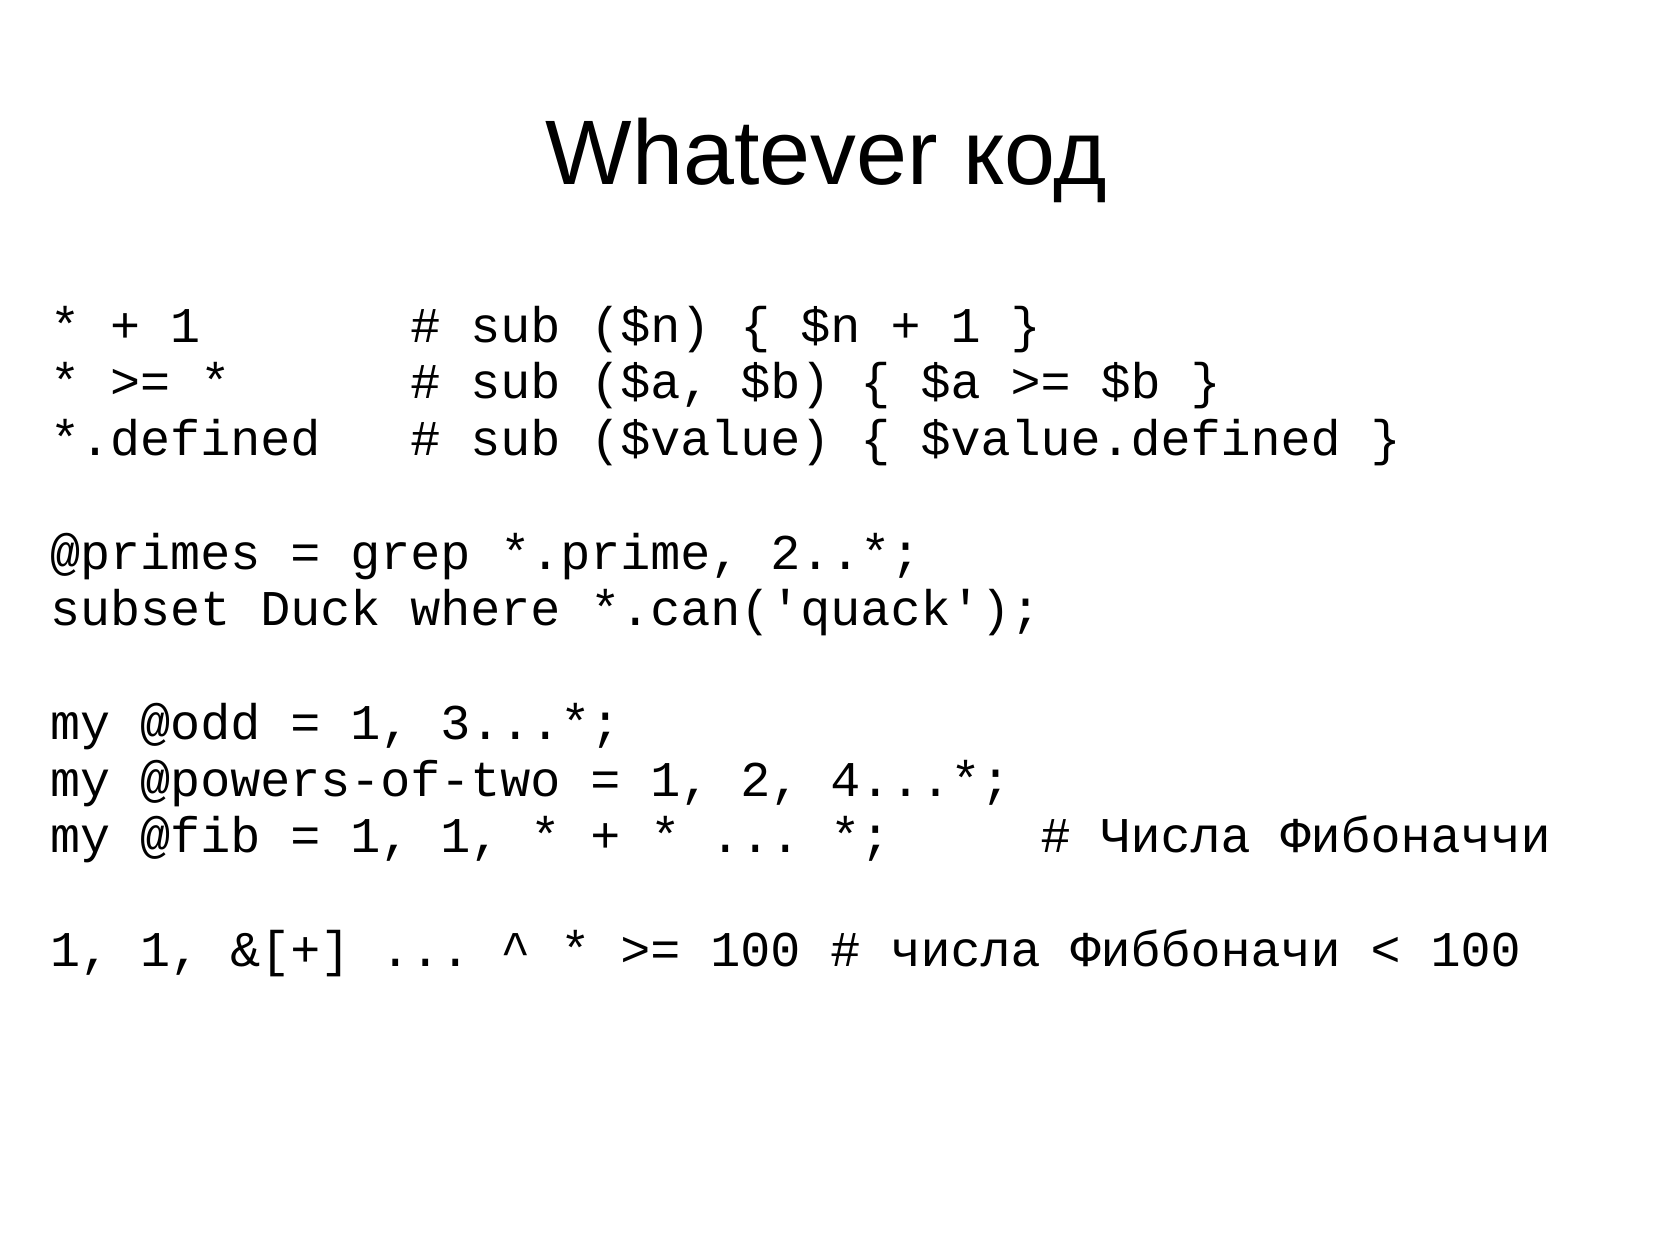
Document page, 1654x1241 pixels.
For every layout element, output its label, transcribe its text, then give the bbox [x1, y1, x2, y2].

text_box * + 1 # sub ($n) { $n + 1 } * >= * # sub ($a, $b) { $a >= $b } *.defined # sub ($value) { $value.defined } @primes = grep *.prime, 2..*; subset Duck where *.can('quack'); my @odd = 1, 3...*; my @powers-of-two = 1, 2, 4...*; my @fib = 1, 1, * + * ... *; # Числа Фибоначчи 1, 1, &[+] ... ^ * >= 100 # числа Фиббоначи < 100 [35, 236, 1630, 1217]
title Whatever код [82, 49, 1571, 236]
